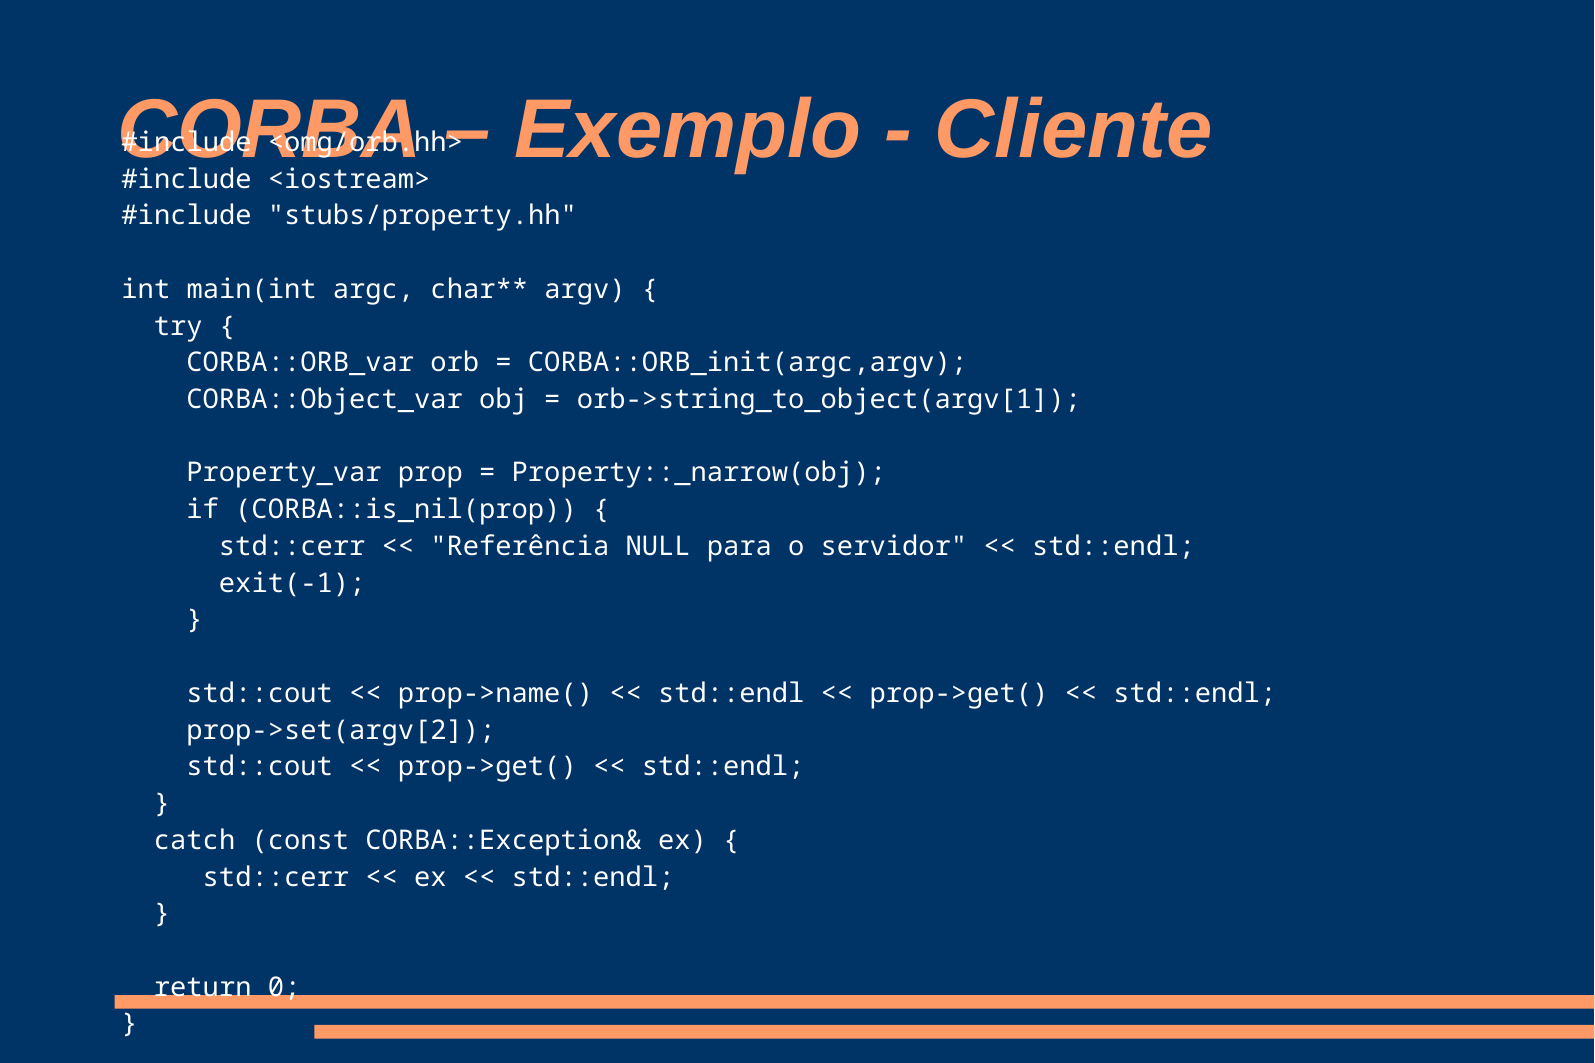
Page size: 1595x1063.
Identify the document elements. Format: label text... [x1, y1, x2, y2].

title CORBA – Exemplo - Cliente [117, 39, 1479, 218]
text_box #include <omg/orb.hh> #include <iostream> #include "stubs/property.hh" int main(int argc, char** argv) { try { CORBA::ORB_var orb = CORBA::ORB_init(argc,argv); CORBA::Object_var obj = orb->string_to_object(argv[1]); Property_var prop = Property::_narrow(obj); if (CORBA::is_nil(prop)) { std::cerr << "Referência NULL para o servidor" << std::endl; exit(-1); } std::cout << prop->name() << std::endl << prop->get() << std::endl; prop->set(argv[2]); std::cout << prop->get() << std::endl; } catch (const CORBA::Exception& ex) { std::cerr << ex << std::endl; } return 0; } [112, 187, 1285, 976]
